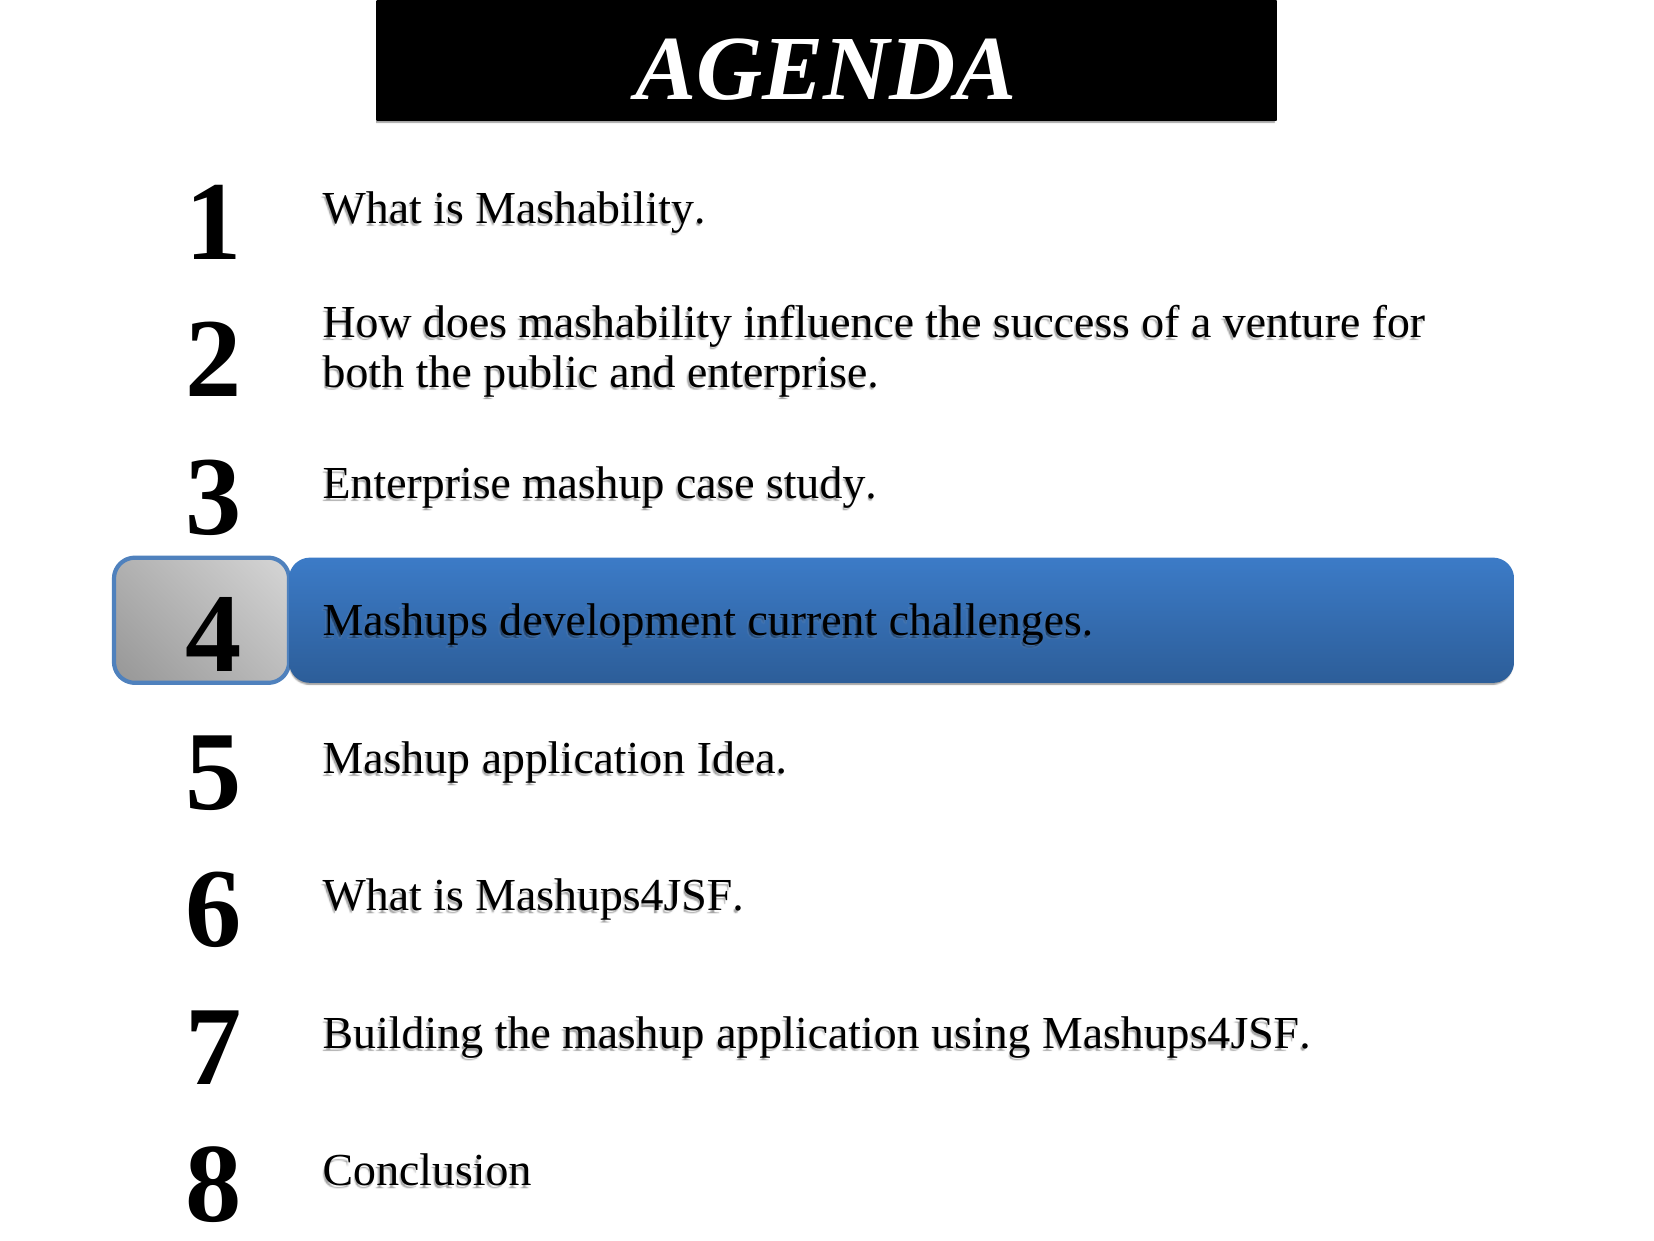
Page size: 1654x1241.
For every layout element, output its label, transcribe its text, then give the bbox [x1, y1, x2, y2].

text_box How does mashability influence the success of a venture for both the public and enterprise. [302, 282, 1527, 408]
text_box What is Mashups4JSF. [302, 832, 1527, 958]
text_box [114, 557, 144, 683]
text_box 3 [126, 420, 302, 546]
text_box Mashup application Idea. [302, 695, 1527, 821]
text_box 7 [126, 970, 302, 1096]
text_box 8 [126, 1107, 302, 1233]
text_box Mashups development current challenges. [302, 557, 1527, 683]
text_box Conclusion [302, 1107, 1527, 1233]
text_box AGENDA [377, 0, 1277, 120]
text_box Enterprise mashup case study. [302, 420, 1527, 546]
text_box 6 [126, 832, 302, 958]
text_box 2 [126, 282, 302, 408]
text_box [296, 668, 316, 683]
text_box [295, 557, 319, 573]
text_box Building the mashup application using Mashups4JSF. [302, 970, 1527, 1096]
text_box 5 [126, 695, 302, 821]
text_box 4 [126, 557, 302, 683]
text_box What is Mashability. [302, 145, 1527, 271]
text_box 1 [126, 145, 302, 271]
